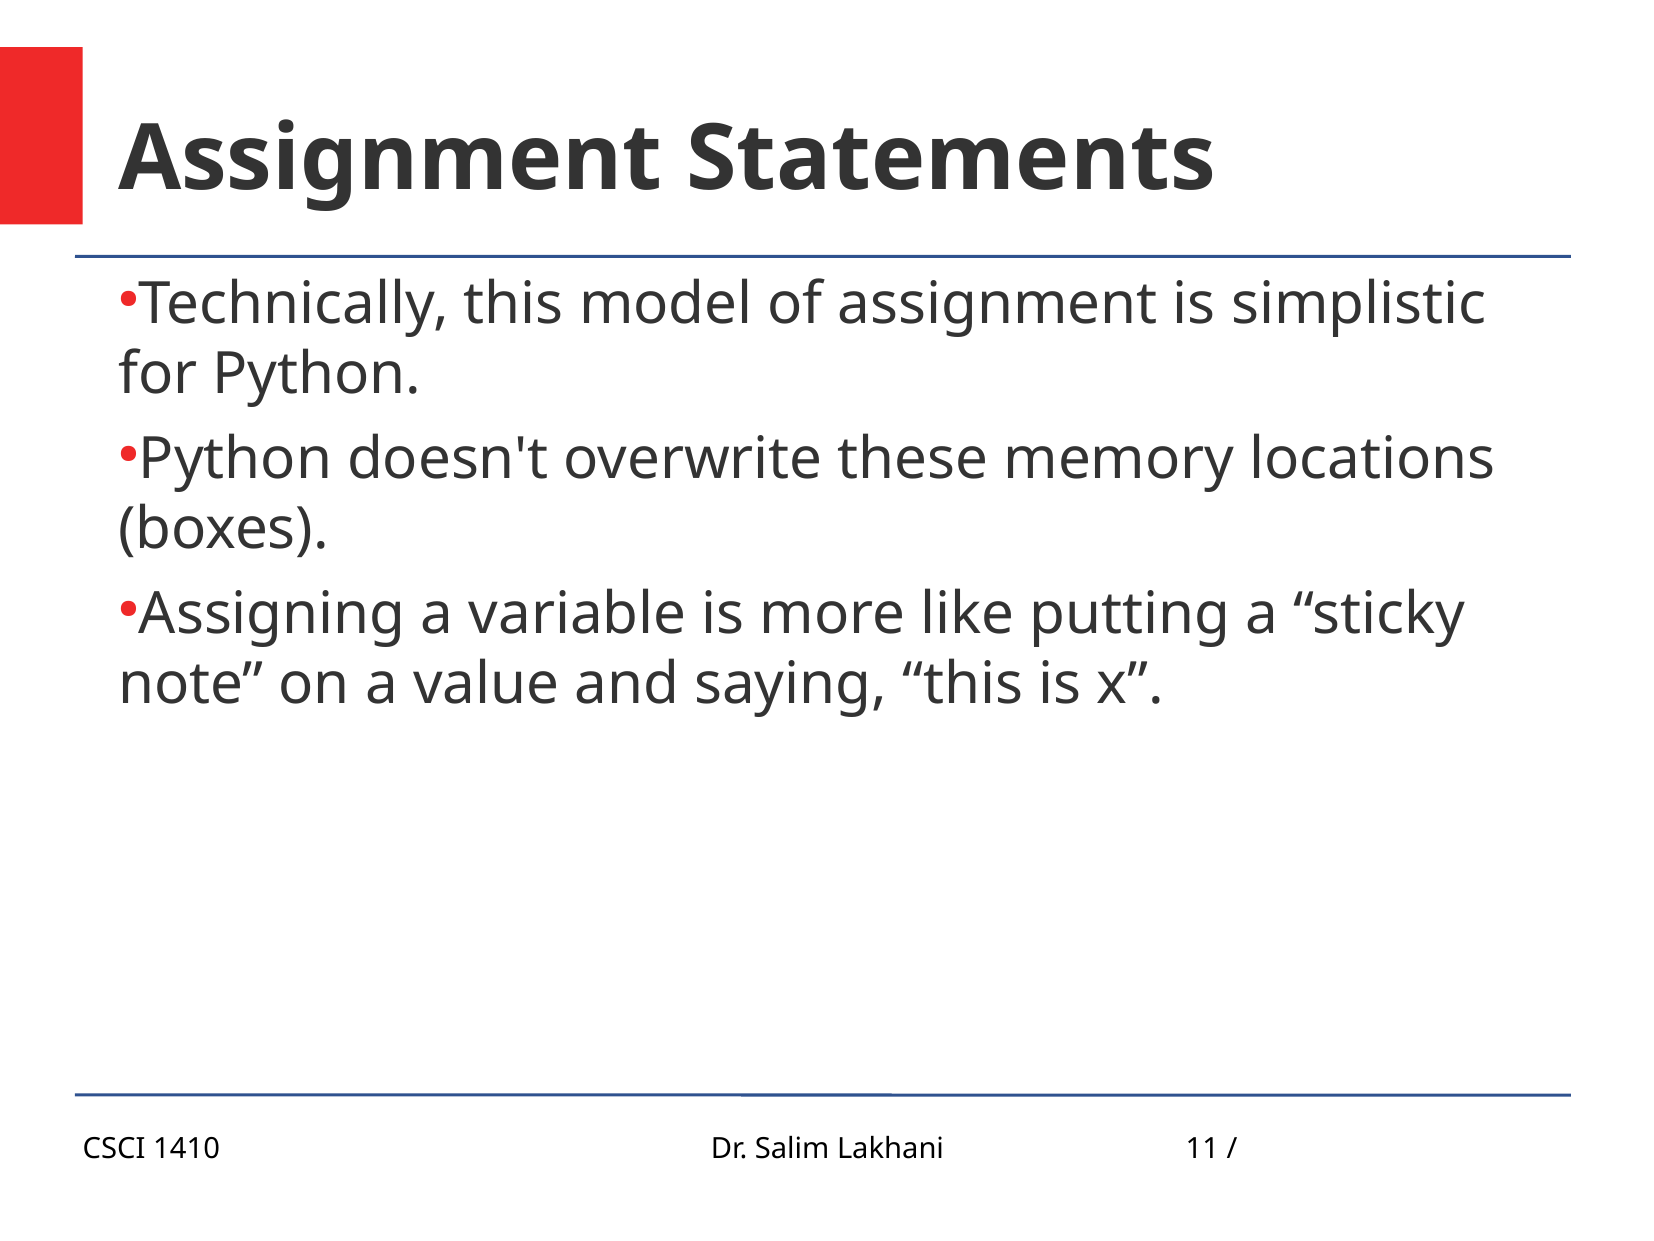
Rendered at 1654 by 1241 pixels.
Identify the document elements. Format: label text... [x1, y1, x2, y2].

title Assignment Statements [118, 49, 1571, 257]
text_box Dr. Salim Lakhani [565, 1129, 1090, 1216]
text_box / [1185, 1129, 1571, 1216]
text_box CSCI 1410 [82, 1129, 468, 1216]
list Technically, this model of assignment is simplistic for Python. Python doesn't overwrite these memory locations (boxes). Assigning a variable is more like putting a “sticky note” on a value and saying, “this is x”. [118, 265, 1536, 1081]
